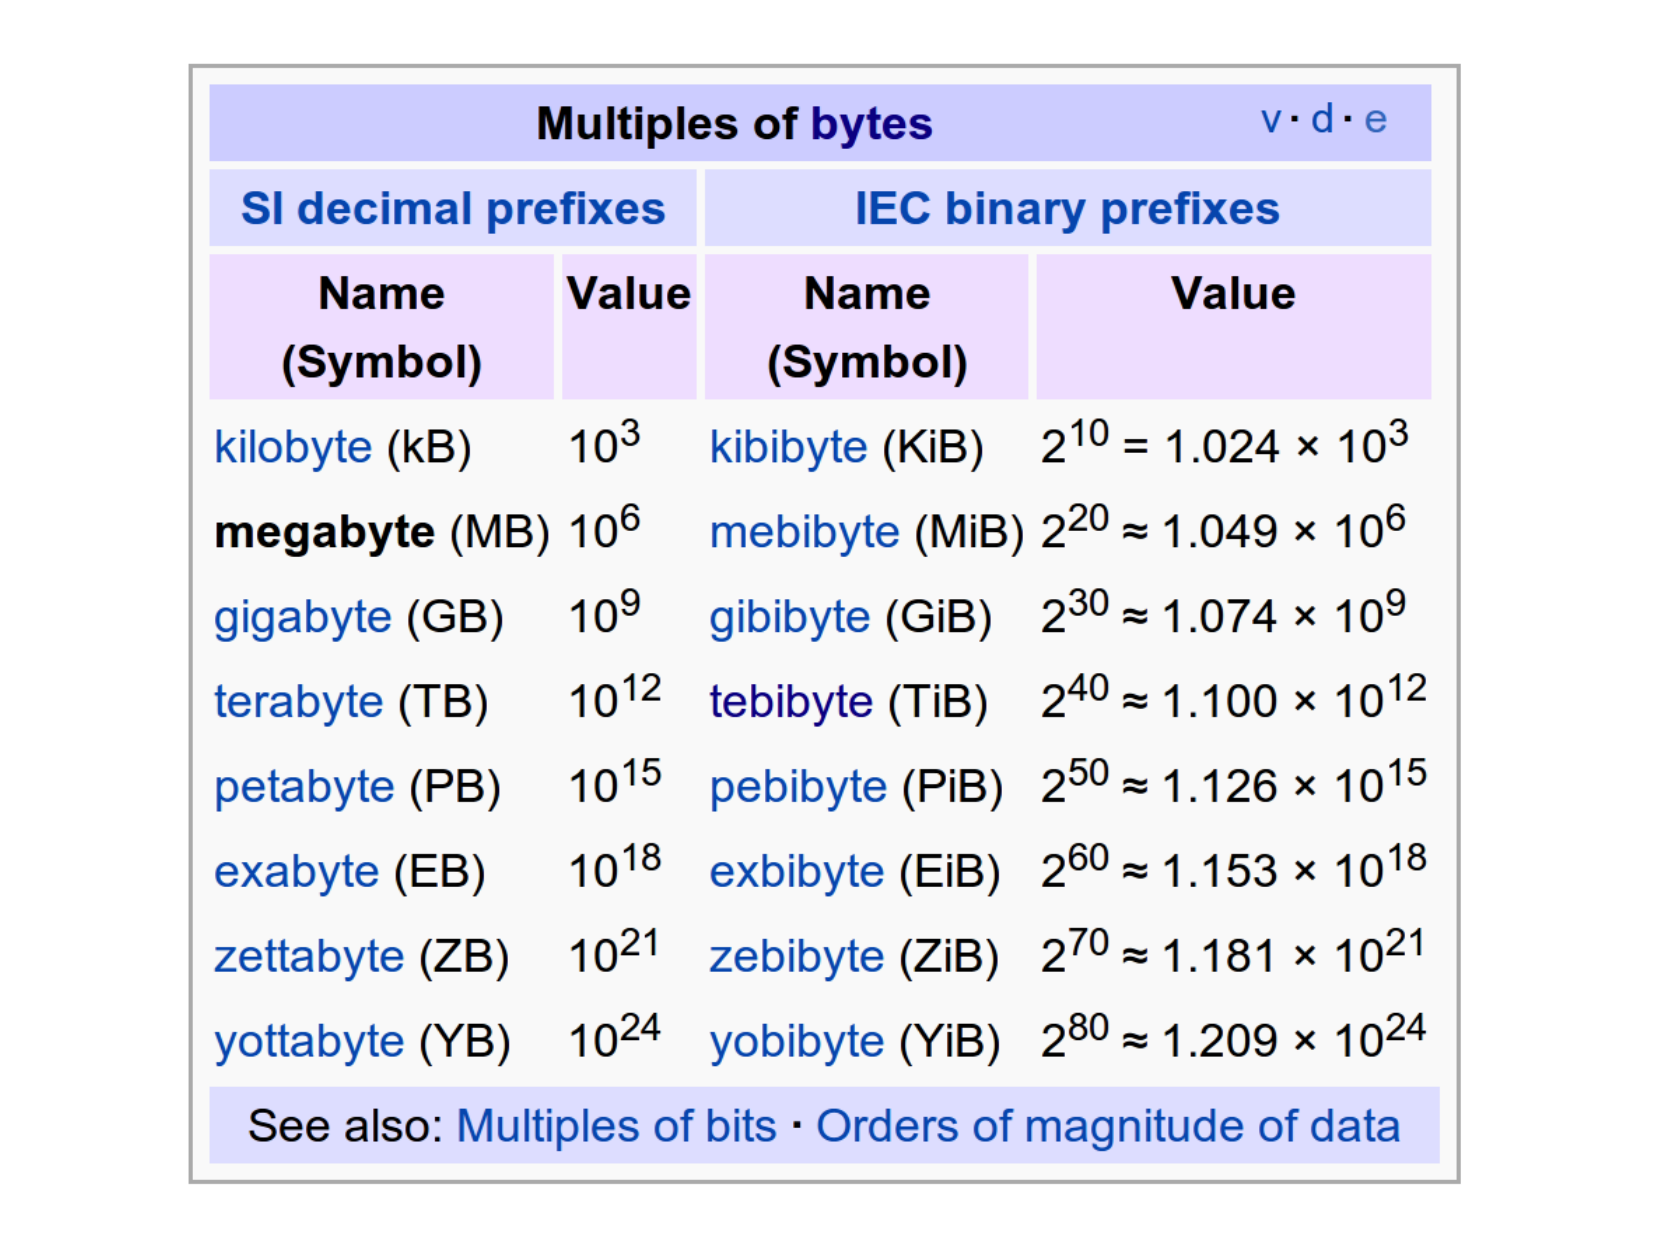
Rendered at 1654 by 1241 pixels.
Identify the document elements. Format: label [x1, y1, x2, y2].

picture [172, 49, 1482, 1191]
